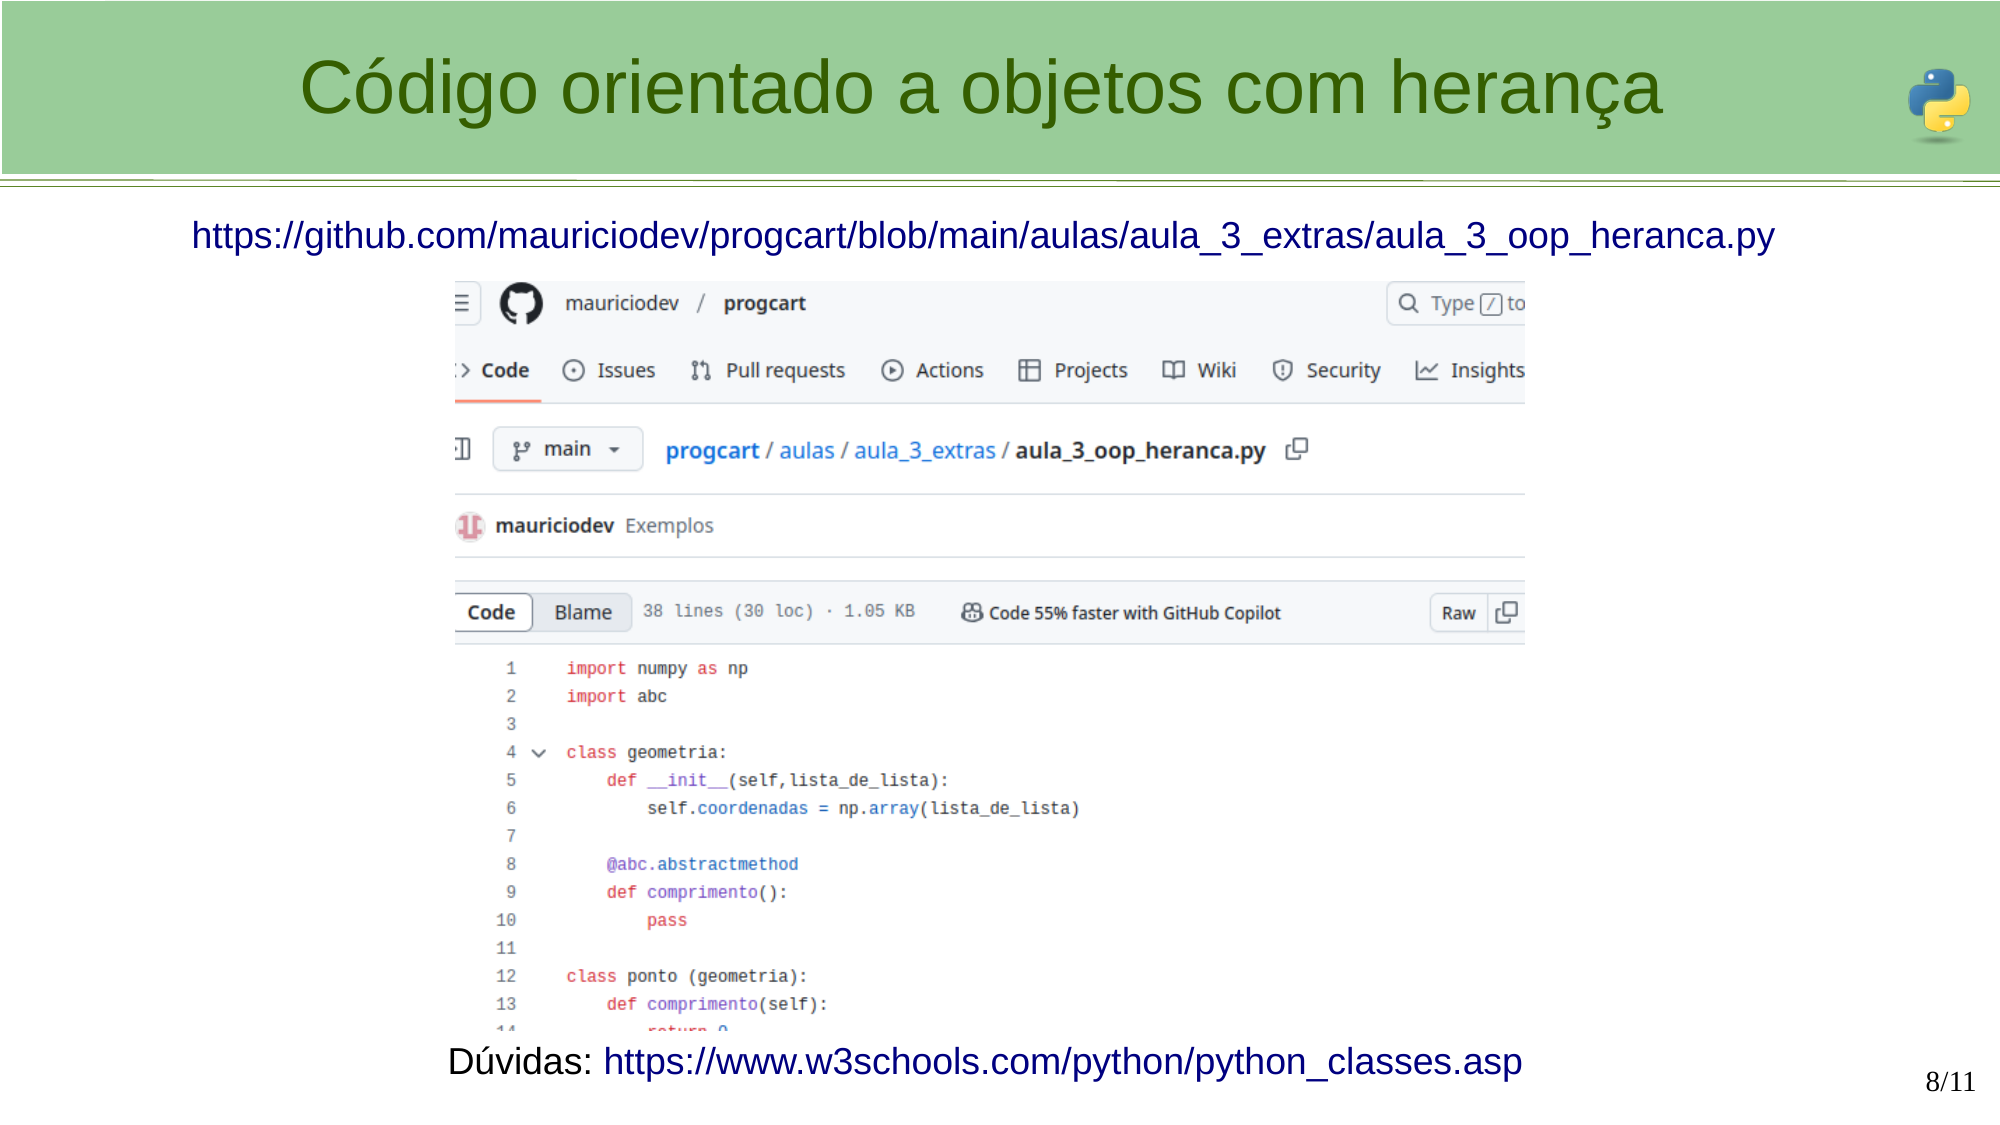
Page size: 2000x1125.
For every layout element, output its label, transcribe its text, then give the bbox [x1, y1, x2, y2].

picture [455, 281, 1525, 1031]
picture [1901, 59, 1979, 148]
text_box Dúvidas: https://www.w3schools.com/python/python_classes.asp [432, 1032, 1542, 1125]
text_box https://github.com/mauriciodev/progcart/blob/main/aulas/aula_3_extras/aula_3_oop_heranca.py [176, 207, 1795, 265]
title Código orientado a objetos com herança [105, 0, 1861, 174]
